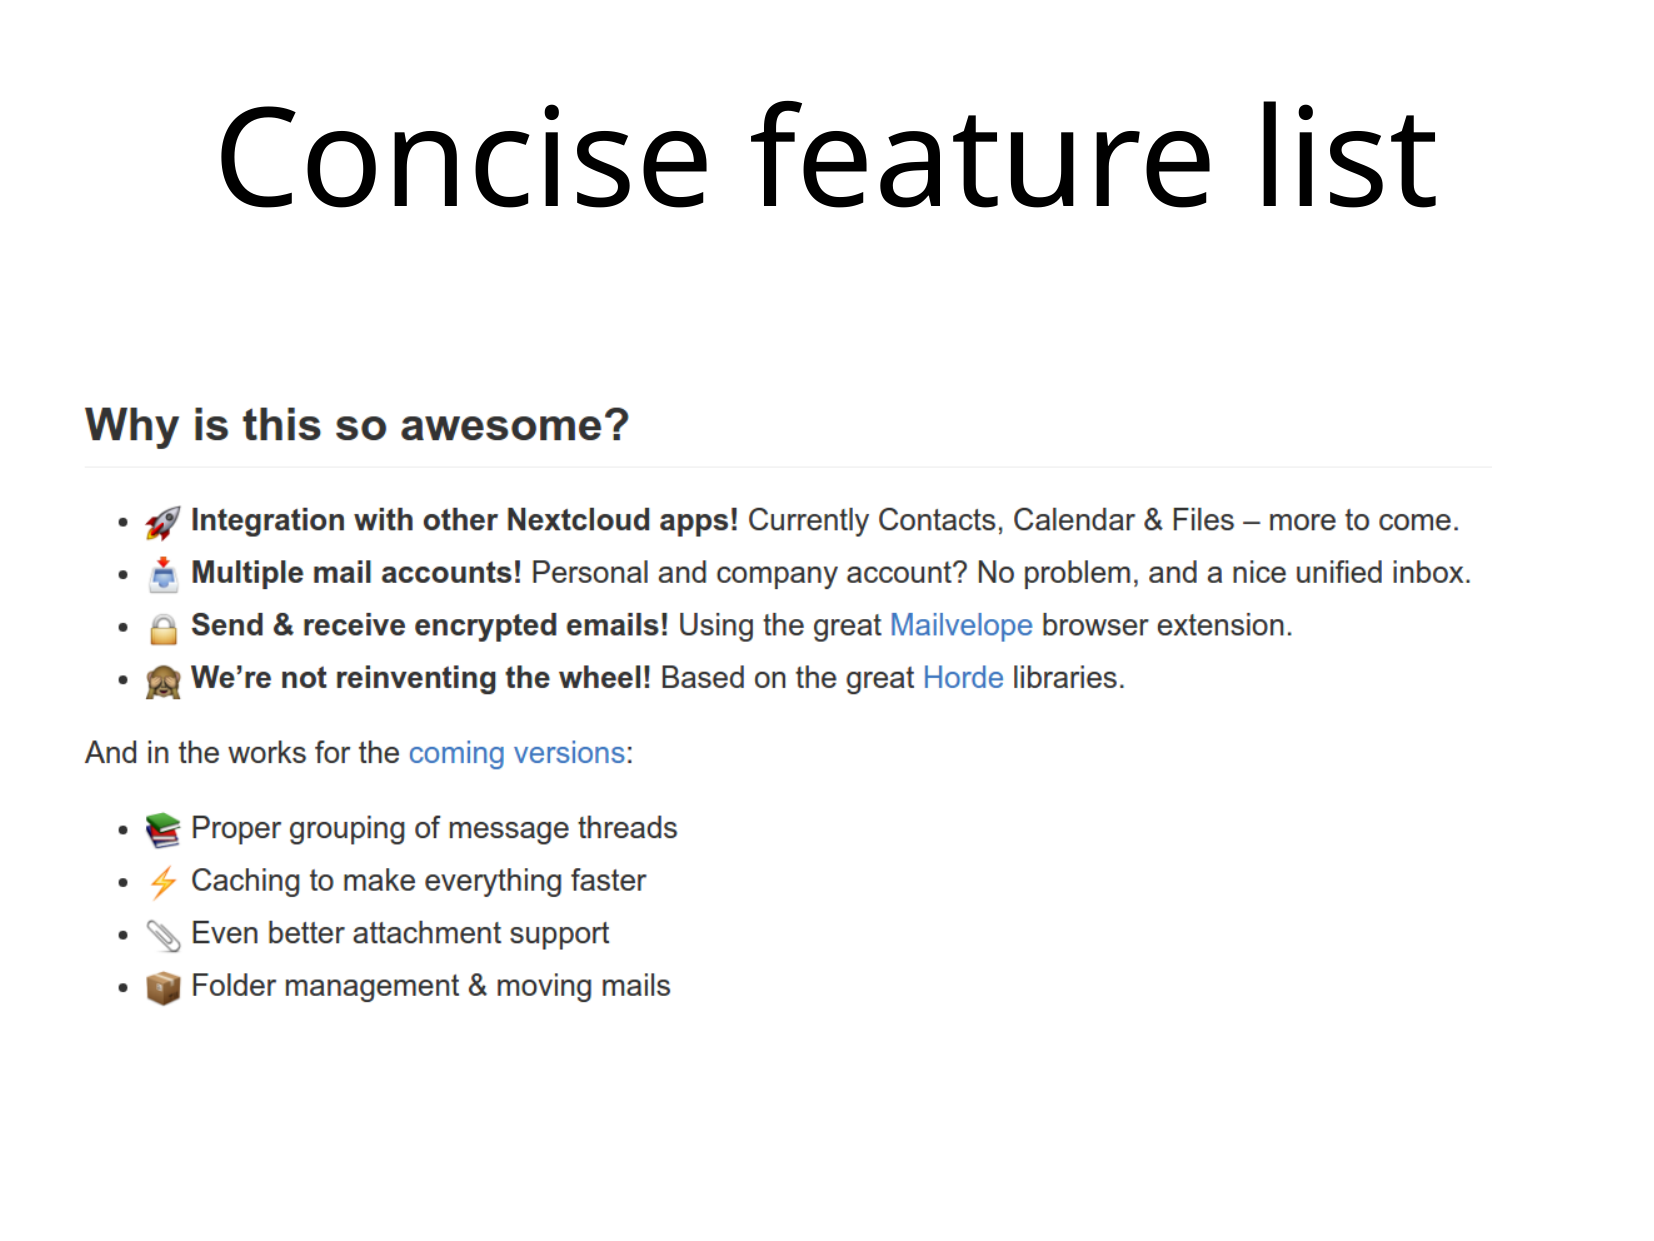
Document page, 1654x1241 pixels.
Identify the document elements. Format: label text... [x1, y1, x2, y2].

picture [60, 389, 1492, 1032]
title Concise feature list [82, 49, 1571, 257]
